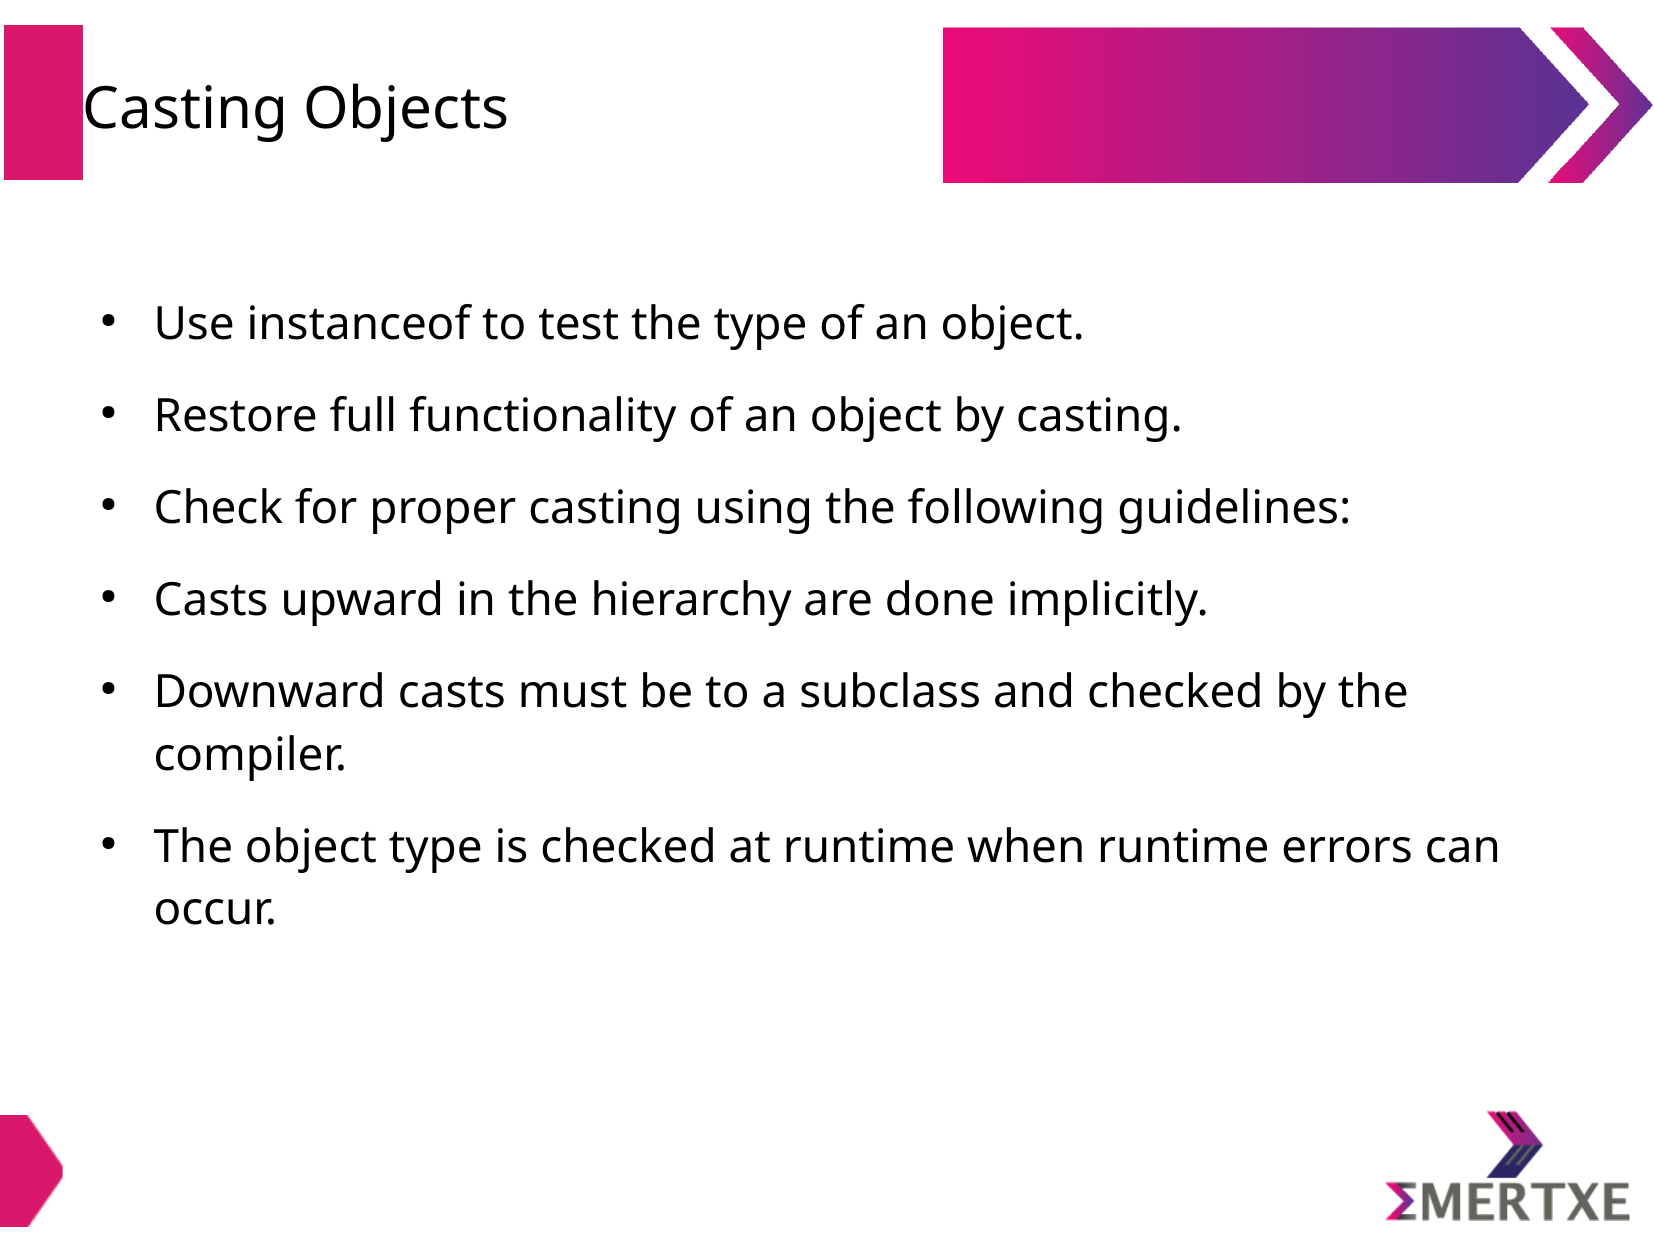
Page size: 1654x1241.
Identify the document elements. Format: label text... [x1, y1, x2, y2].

title Casting Objects [82, 2, 1571, 210]
picture [1385, 1107, 1631, 1221]
list Use instanceof to test the type of an object. Restore full functionality of an object by casting. Check for proper casting using the following guidelines: Casts upward in the hierarchy are done implicitly. Downward casts must be to a subclass and checked by the compiler. The object type is checked at runtime when runtime errors can occur. [82, 290, 1571, 1010]
picture [1571, 27, 1653, 183]
